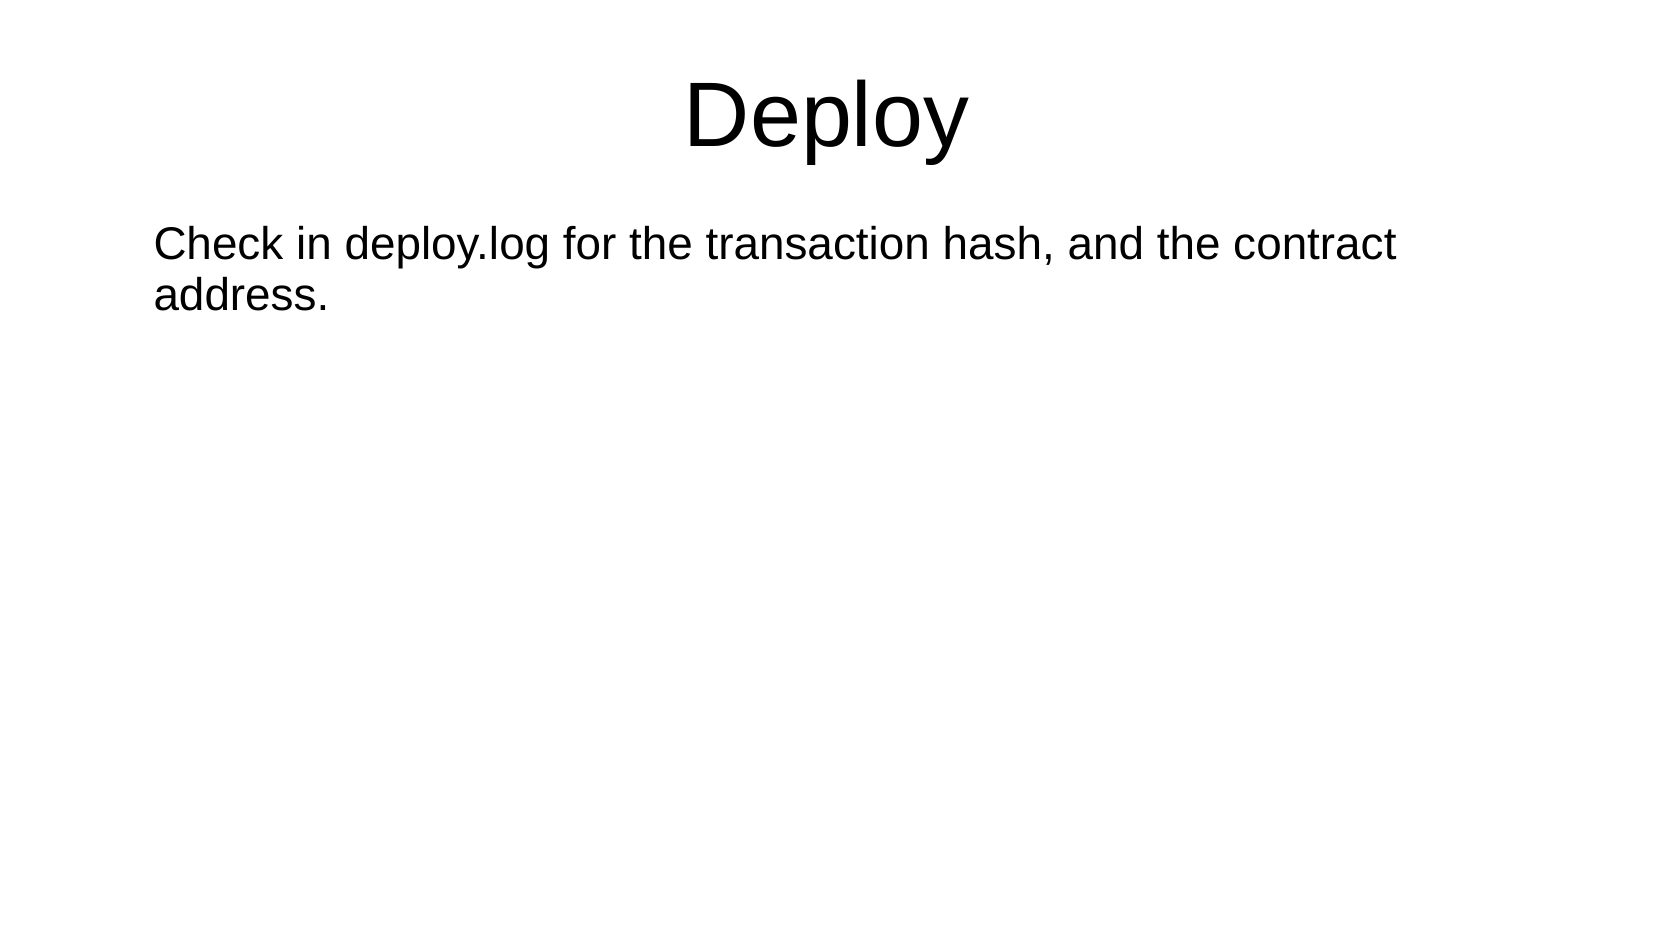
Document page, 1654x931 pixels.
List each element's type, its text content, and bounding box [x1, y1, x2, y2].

list Check in deploy.log for the transaction hash, and the contract address. [82, 217, 1571, 758]
title Deploy [82, 37, 1571, 193]
